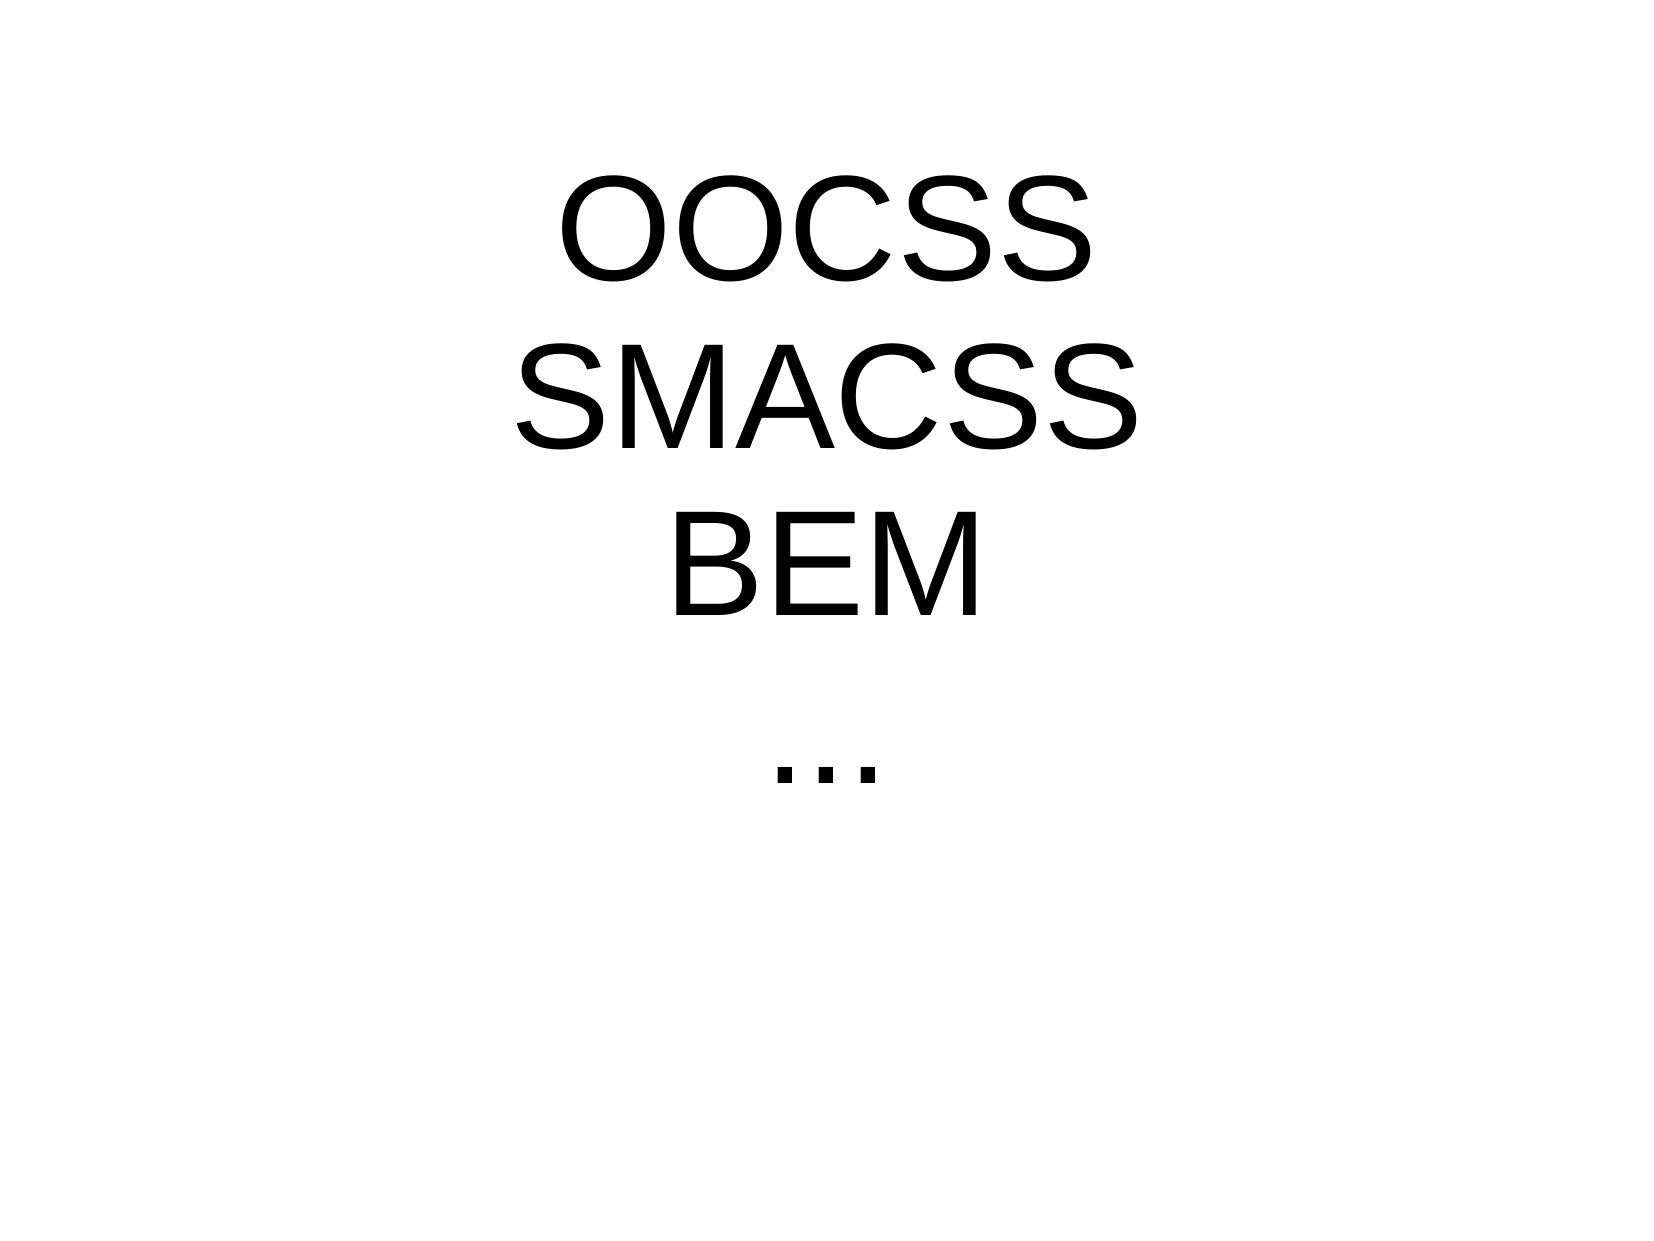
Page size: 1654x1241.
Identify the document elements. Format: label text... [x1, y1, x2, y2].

subtitle OOCSS SMACSS BEM ... [82, 0, 1571, 961]
